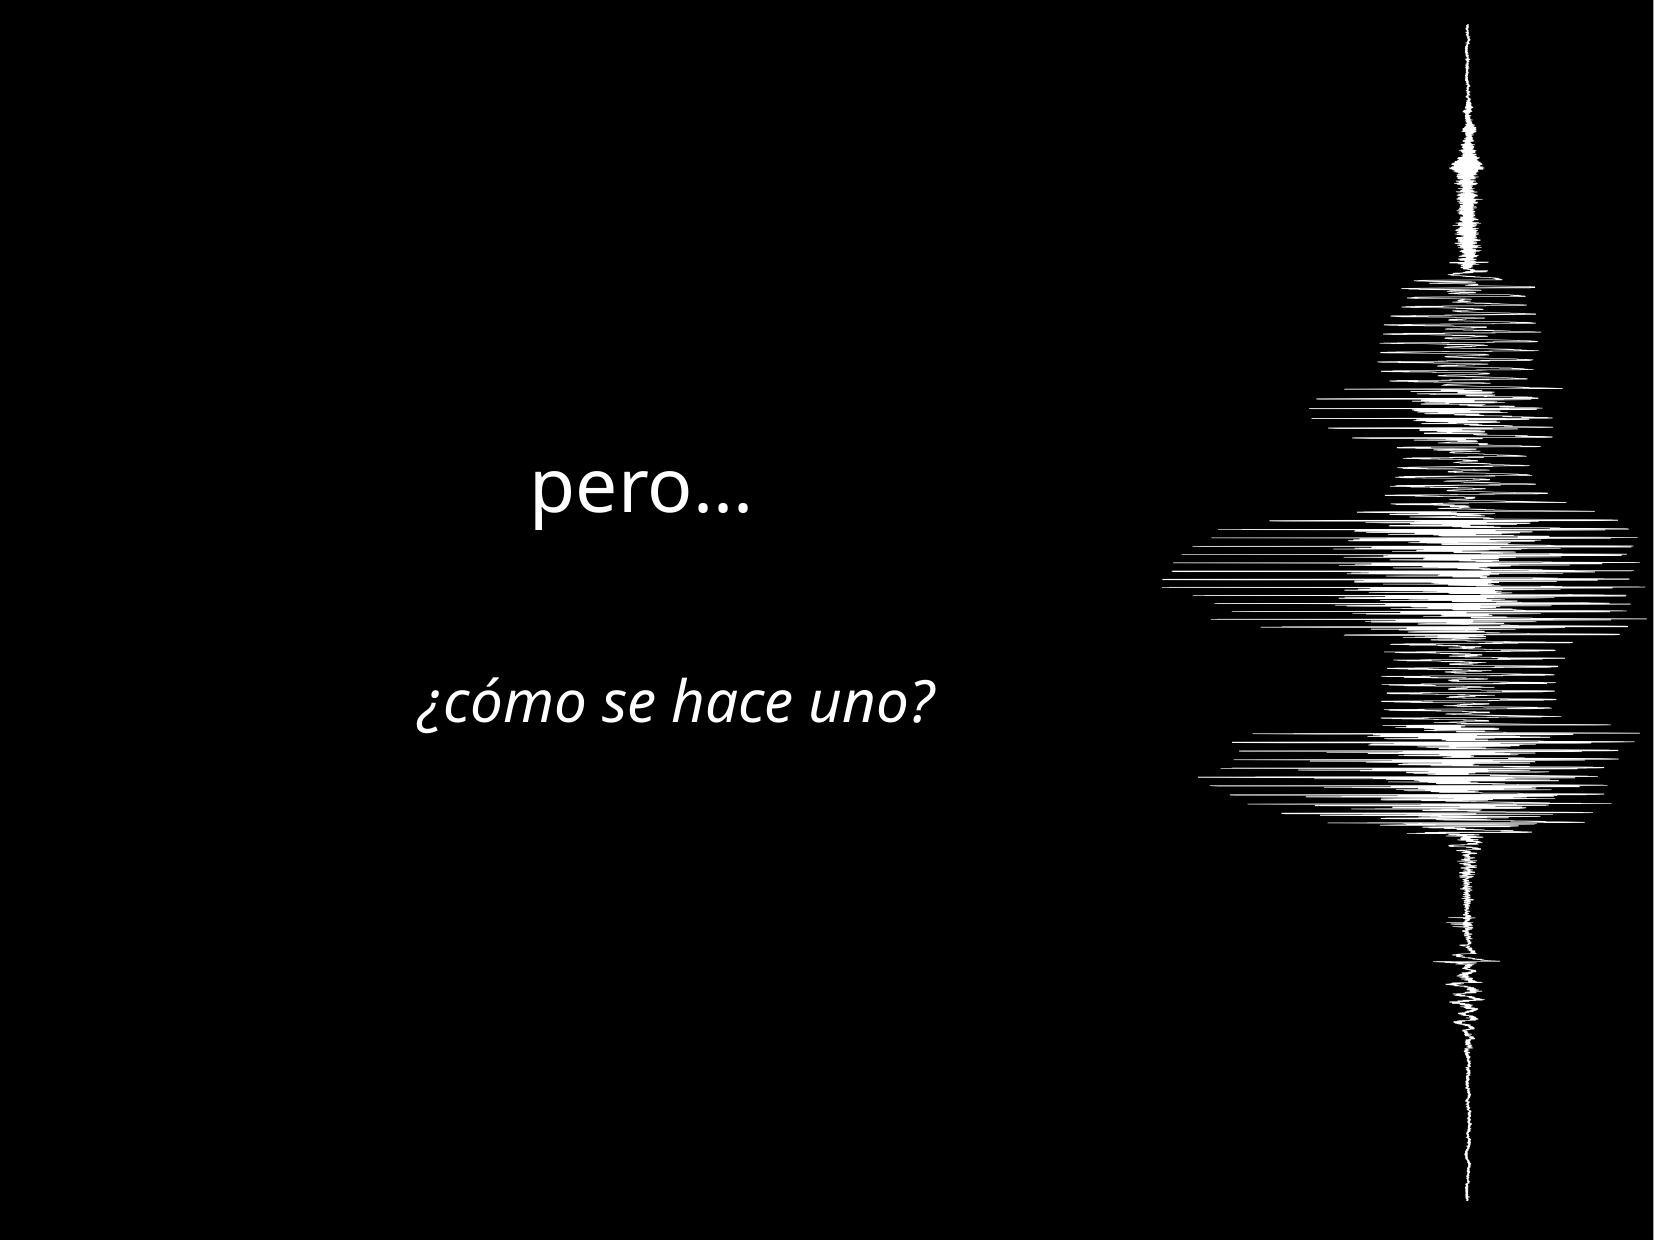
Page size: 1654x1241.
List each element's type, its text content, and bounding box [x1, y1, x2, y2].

list ¿cómo se hace uno? [82, 290, 1201, 1109]
picture [1162, 24, 1647, 1201]
